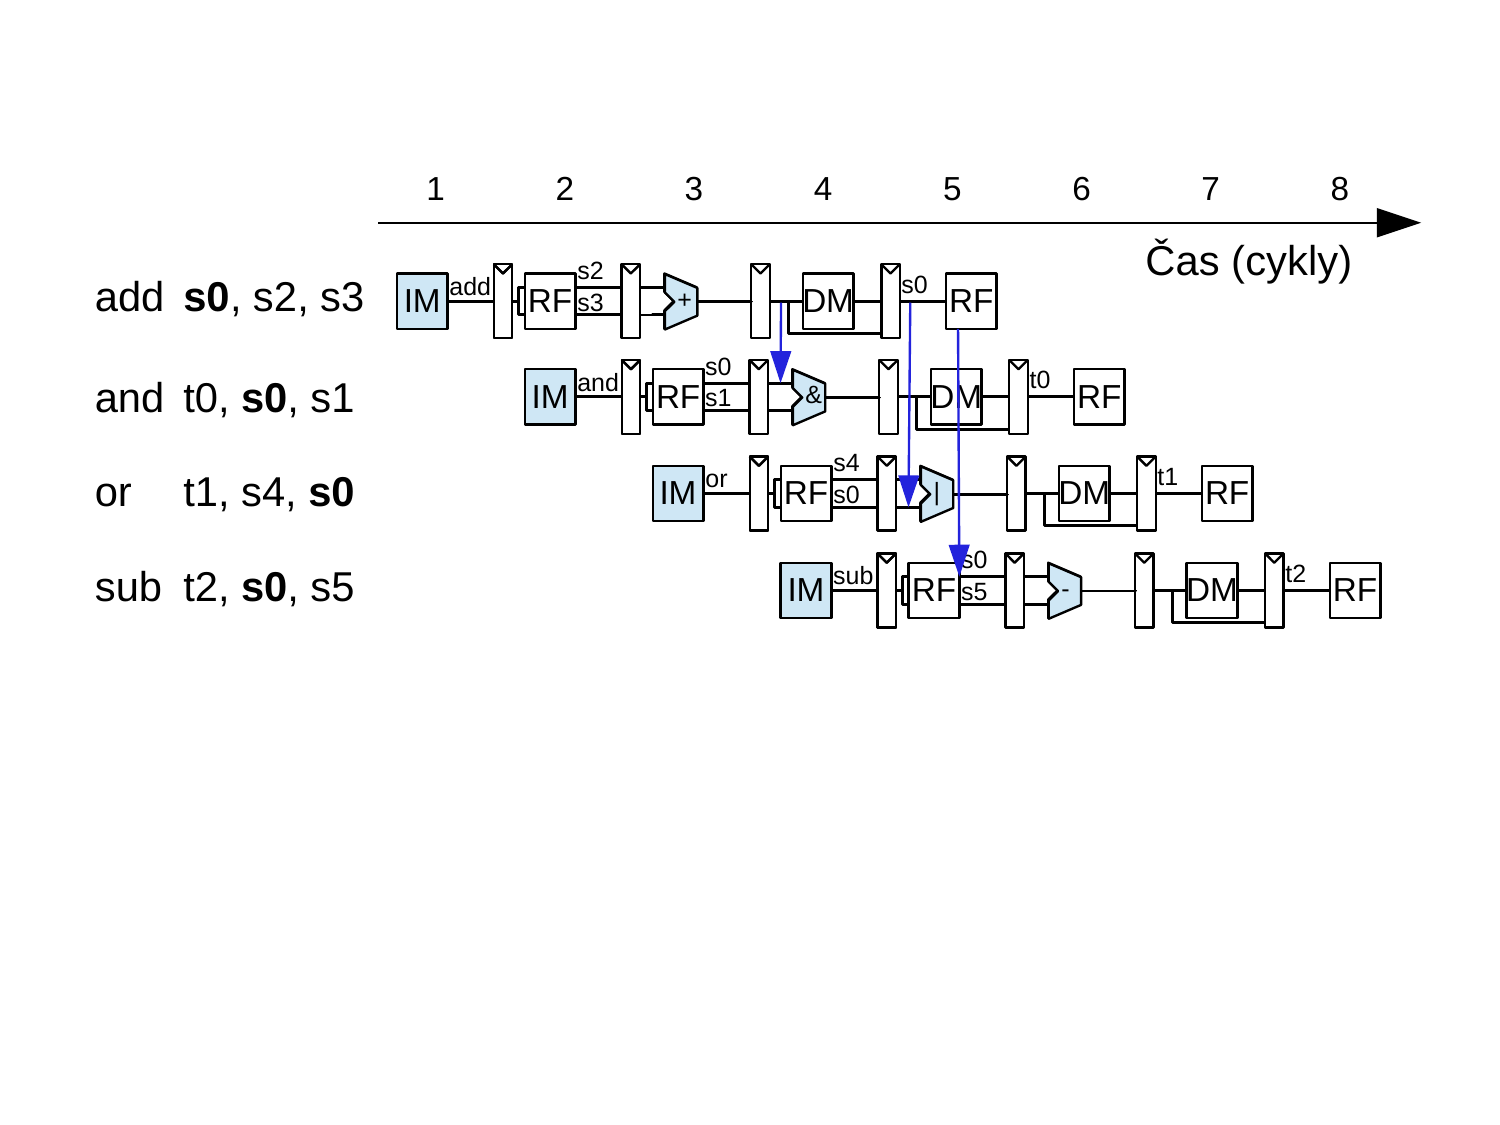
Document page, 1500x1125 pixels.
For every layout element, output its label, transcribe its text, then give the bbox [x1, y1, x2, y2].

text_box 4 [812, 167, 859, 211]
text_box 5 [941, 167, 988, 211]
text_box + [675, 282, 694, 317]
text_box 6 [1070, 167, 1117, 211]
text_box RF [1329, 562, 1381, 619]
text_box s2 [575, 253, 622, 288]
text_box s4 [831, 446, 878, 480]
text_box RF [908, 562, 960, 619]
text_box RF [945, 273, 997, 329]
text_box | [931, 475, 950, 509]
text_box s0 [703, 349, 750, 384]
text_box [792, 369, 826, 426]
text_box RF [524, 273, 576, 329]
text_box 2 [553, 167, 600, 211]
text_box add [447, 269, 493, 304]
text_box or t1, s4, s0 [93, 465, 366, 520]
text_box 7 [1199, 167, 1246, 211]
text_box [665, 274, 698, 330]
text_box sub [831, 558, 876, 593]
text_box RF [1201, 465, 1253, 522]
text_box Čas (cykly) [1143, 234, 1416, 288]
text_box t0 [1027, 363, 1074, 395]
text_box [920, 466, 954, 522]
text_box DM [930, 369, 957, 425]
text_box t1 [1155, 459, 1202, 492]
text_box IM [524, 369, 576, 425]
text_box RF [780, 465, 832, 522]
text_box t2 [1283, 556, 1330, 589]
text_box s1 [703, 384, 750, 415]
text_box s0 [899, 267, 946, 300]
text_box and [575, 365, 621, 399]
text_box RF [1073, 369, 1125, 425]
text_box - [1059, 571, 1078, 606]
text_box DM [1186, 562, 1238, 619]
text_box 1 [424, 167, 471, 211]
text_box IM [780, 562, 832, 619]
text_box IM [396, 273, 448, 329]
text_box RF [652, 369, 704, 425]
text_box s0 [831, 480, 878, 512]
text_box add s0, s2, s3 [93, 270, 397, 325]
text_box DM [960, 369, 982, 425]
text_box and t0, s0, s1 [93, 370, 366, 425]
text_box [1048, 563, 1082, 619]
text_box s0 [960, 543, 1006, 577]
text_box 3 [682, 167, 730, 211]
text_box & [803, 378, 822, 412]
text_box sub t2, s0, s5 [93, 559, 366, 614]
text_box s3 [575, 288, 622, 320]
text_box or [703, 462, 749, 496]
text_box DM [1058, 465, 1110, 522]
text_box 8 [1328, 167, 1375, 211]
text_box DM [802, 273, 854, 329]
text_box IM [652, 465, 704, 522]
text_box s5 [959, 577, 1006, 609]
